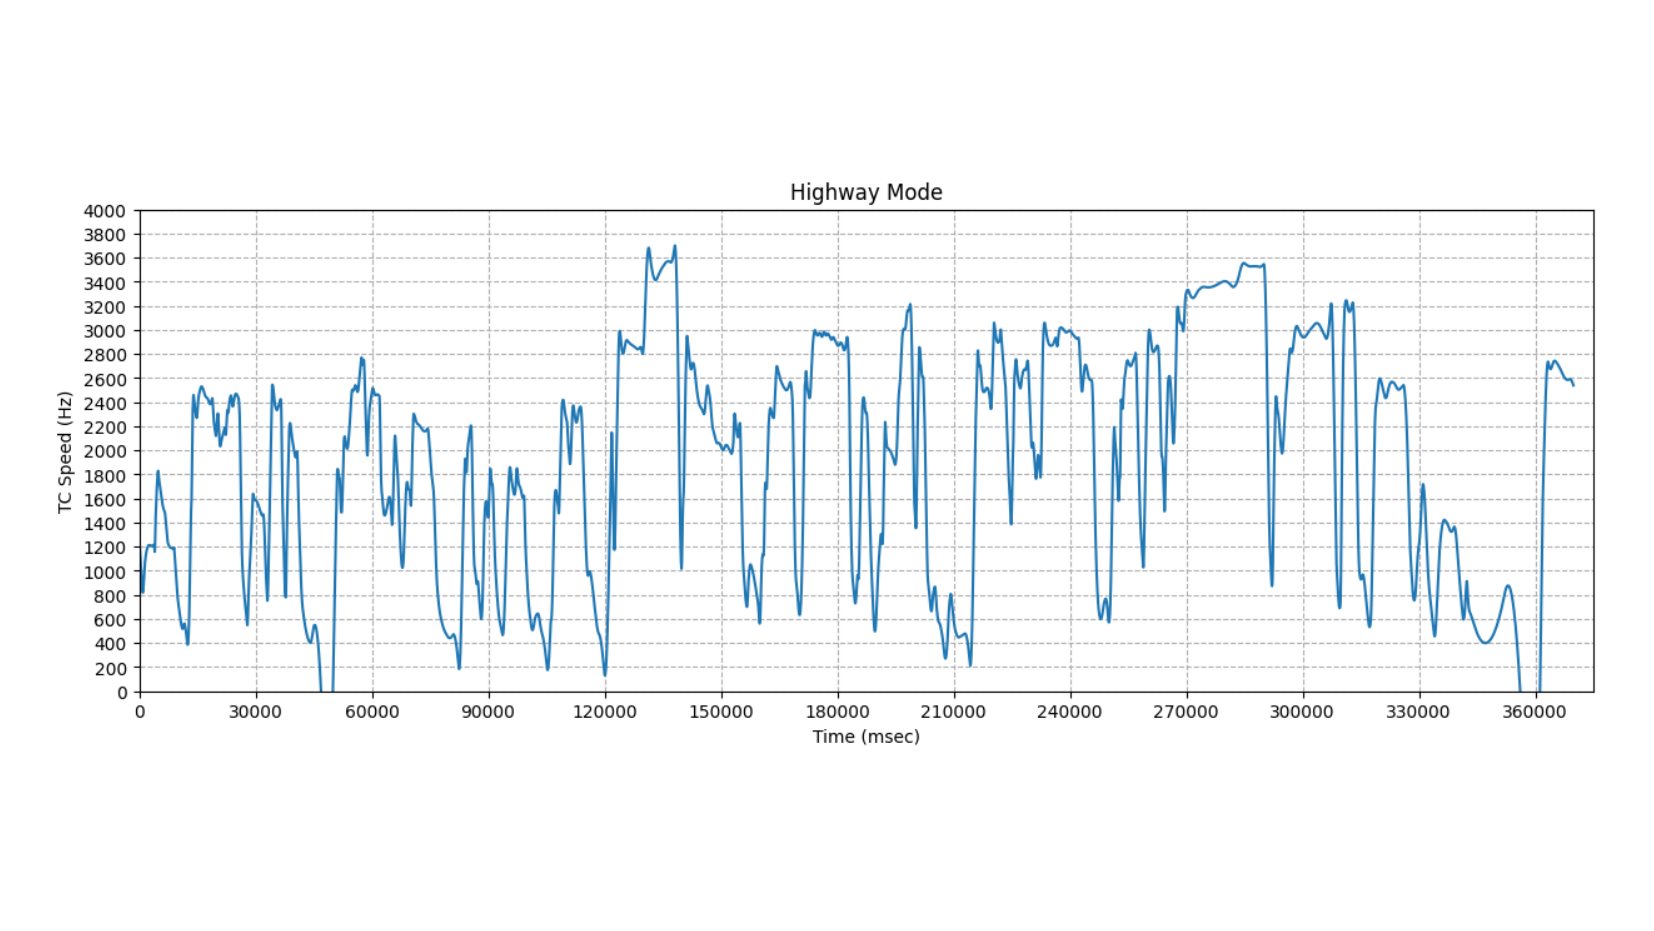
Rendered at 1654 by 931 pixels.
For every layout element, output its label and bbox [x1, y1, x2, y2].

picture [46, 170, 1606, 758]
